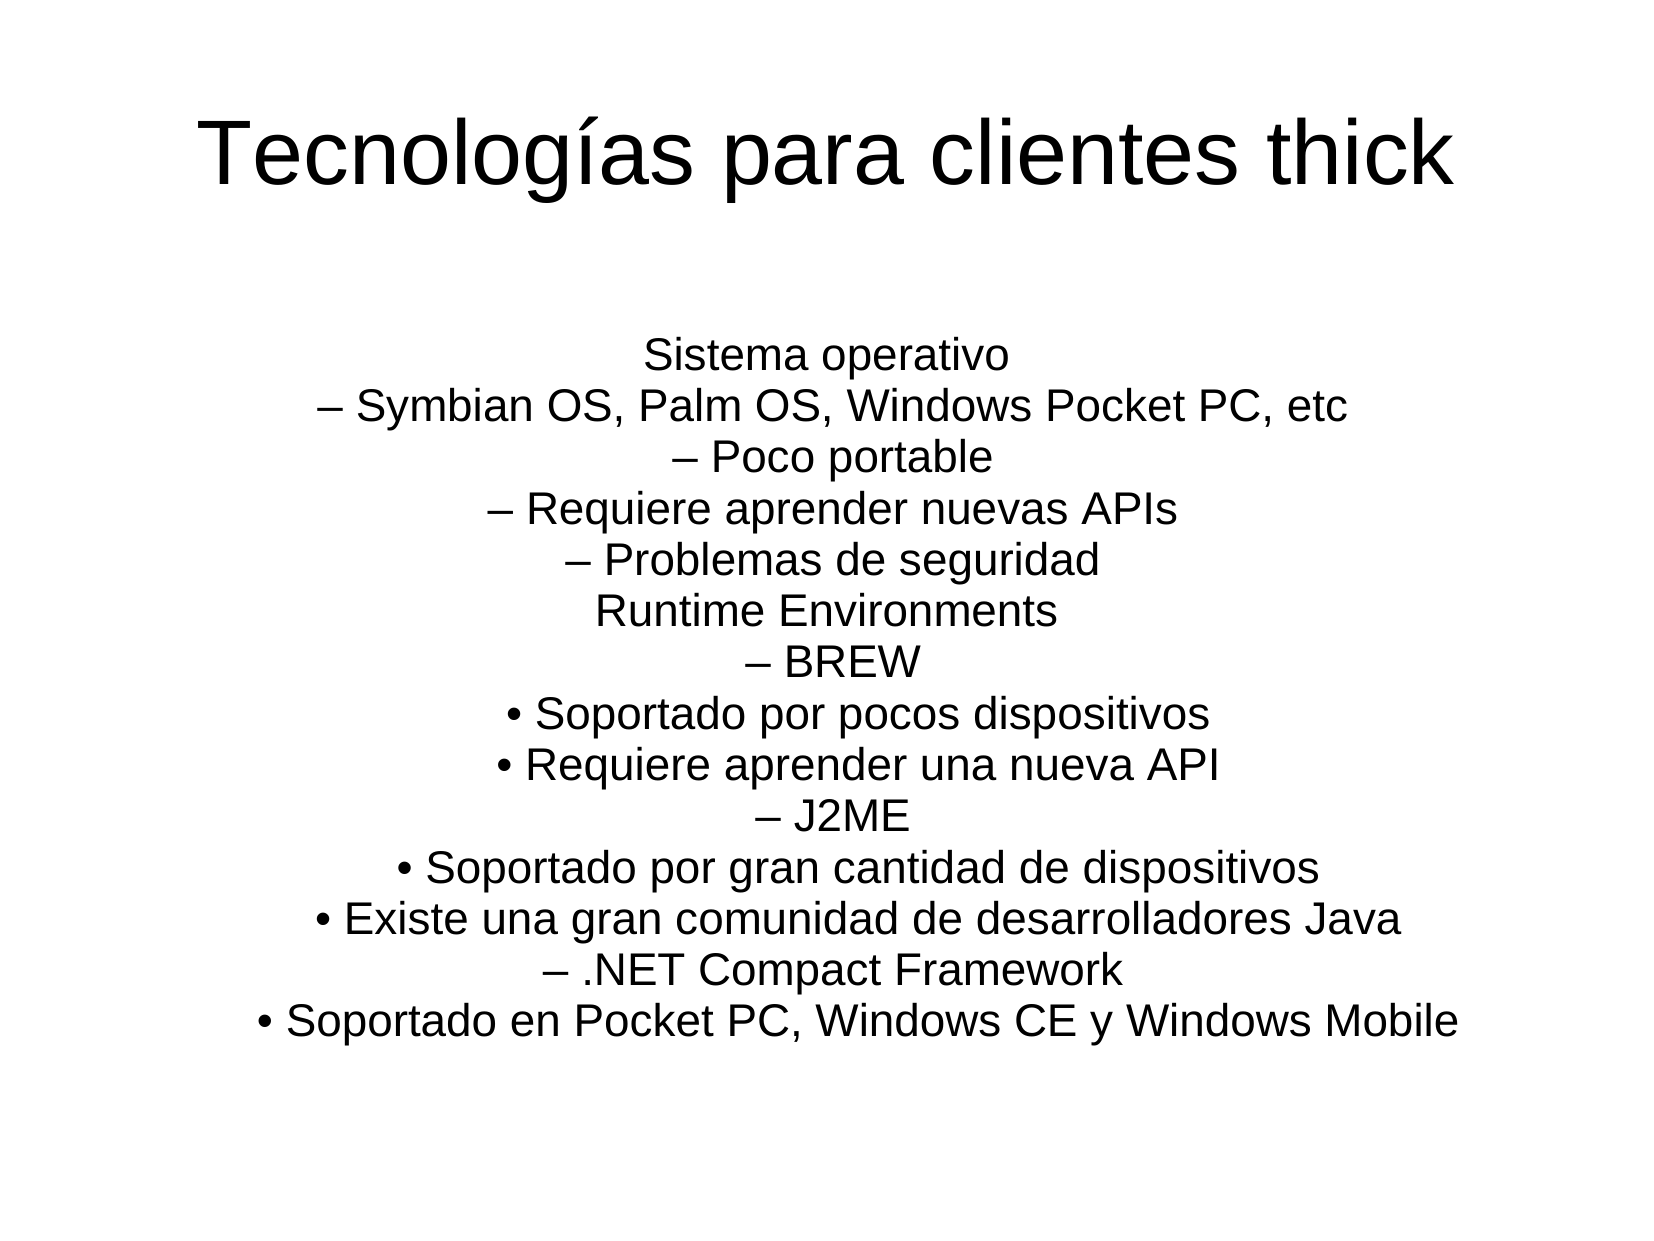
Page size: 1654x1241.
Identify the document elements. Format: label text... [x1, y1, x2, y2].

title Tecnologías para clientes thick [82, 49, 1571, 257]
subtitle Sistema operativo – Symbian OS, Palm OS, Windows Pocket PC, etc – Poco portable – Requiere aprender nuevas APIs – Problemas de seguridad Runtime Environments – BREW • Soportado por pocos dispositivos • Requiere aprender una nueva API – J2ME • Soportado por gran cantidad de dispositivos • Existe una gran comunidad de desarrolladores Java – .NET Compact Framework • Soportado en Pocket PC, Windows CE y Windows Mobile [82, 277, 1571, 1122]
